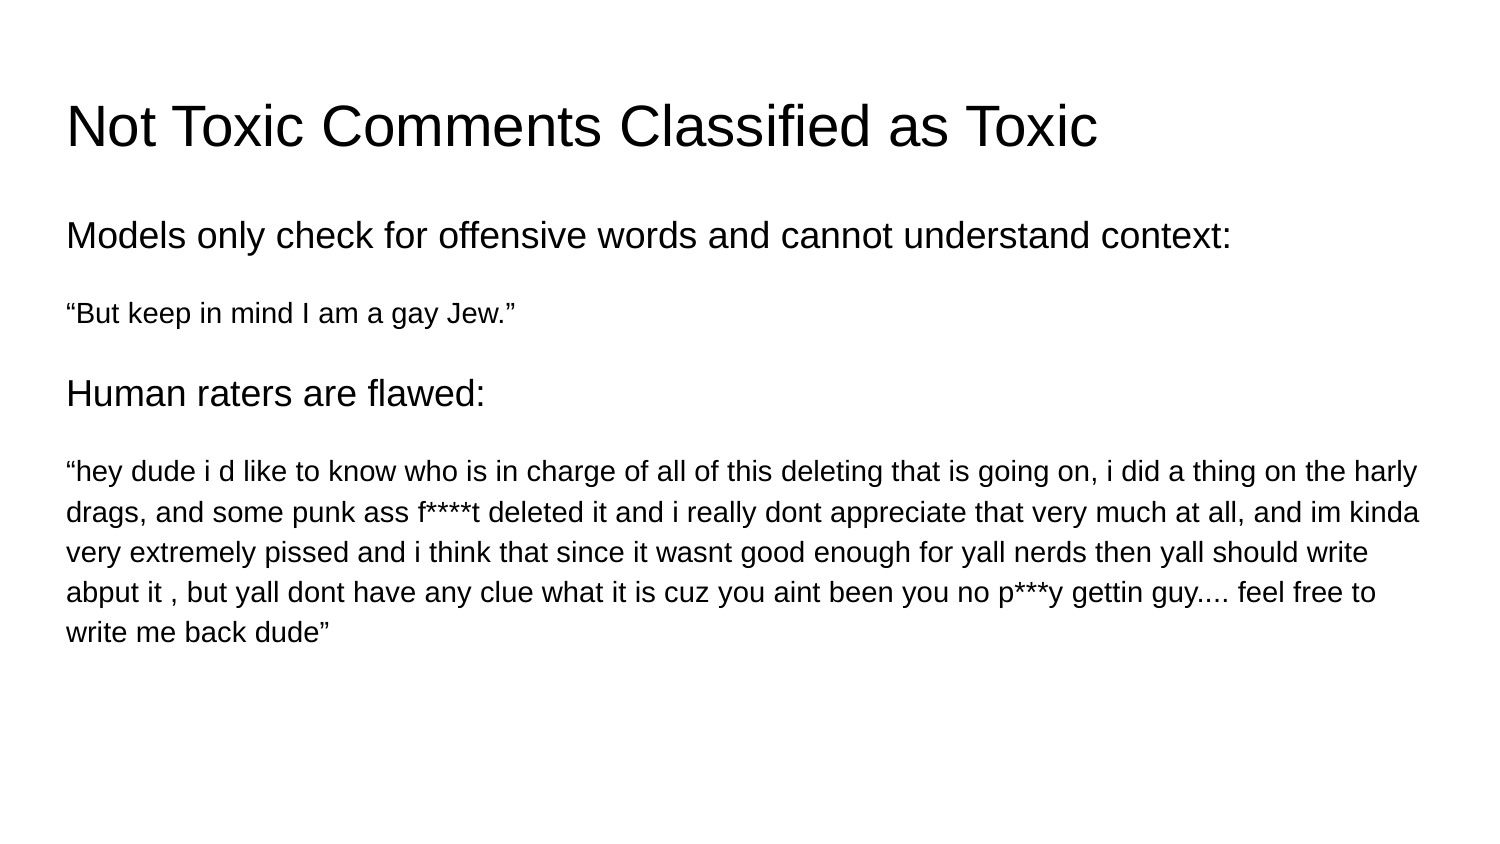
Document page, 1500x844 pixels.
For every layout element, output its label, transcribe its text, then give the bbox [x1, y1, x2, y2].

list Models only check for offensive words and cannot understand context: “But keep in mind I am a gay Jew.” Human raters are flawed: “hey dude i d like to know who is in charge of all of this deleting that is going on, i did a thing on the harly drags, and some punk ass f****t deleted it and i really dont appreciate that very much at all, and im kinda very extremely pissed and i think that since it wasnt good enough for yall nerds then yall should write abput it , but yall dont have any clue what it is cuz you aint been you no p***y gettin guy.... feel free to write me back dude” [51, 189, 1449, 750]
title Not Toxic Comments Classified as Toxic [51, 72, 1449, 167]
